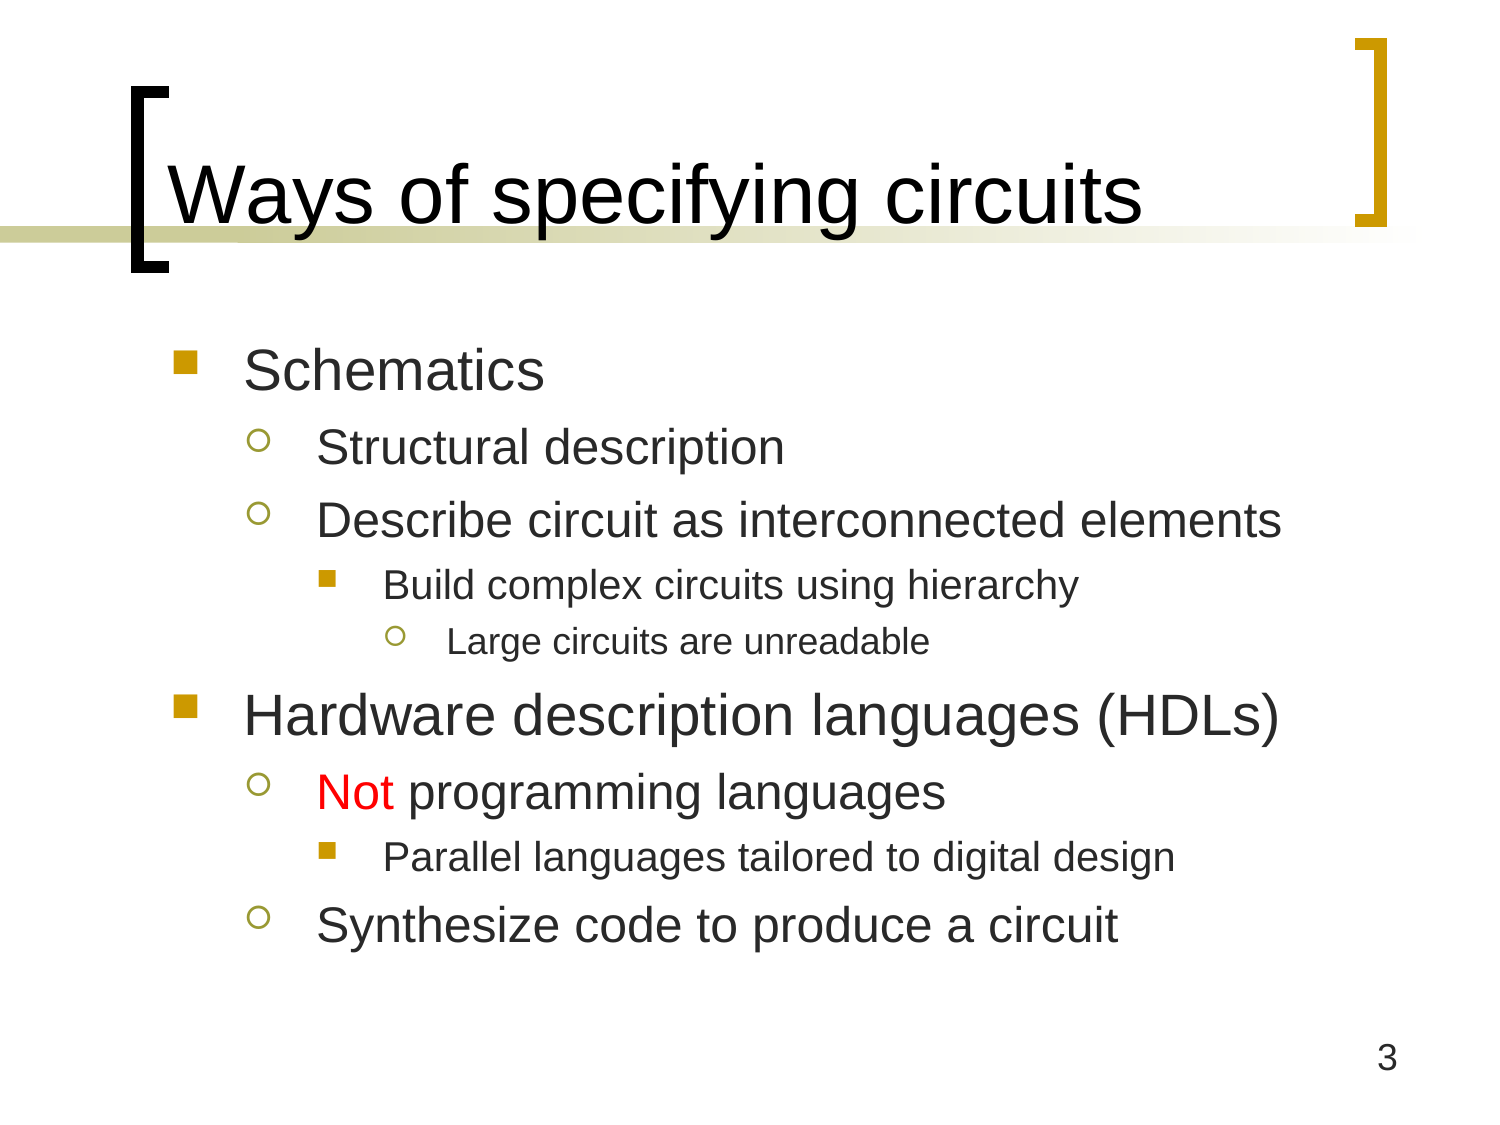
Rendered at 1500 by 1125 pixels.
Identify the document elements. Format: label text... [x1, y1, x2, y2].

list Schematics Structural description Describe circuit as interconnected elements Build complex circuits using hierarchy Large circuits are unreadable Hardware description languages (HDLs) Not programming languages Parallel languages tailored to digital design Synthesize code to produce a circuit [155, 324, 1413, 1000]
title Ways of specifying circuits [152, 15, 1328, 248]
